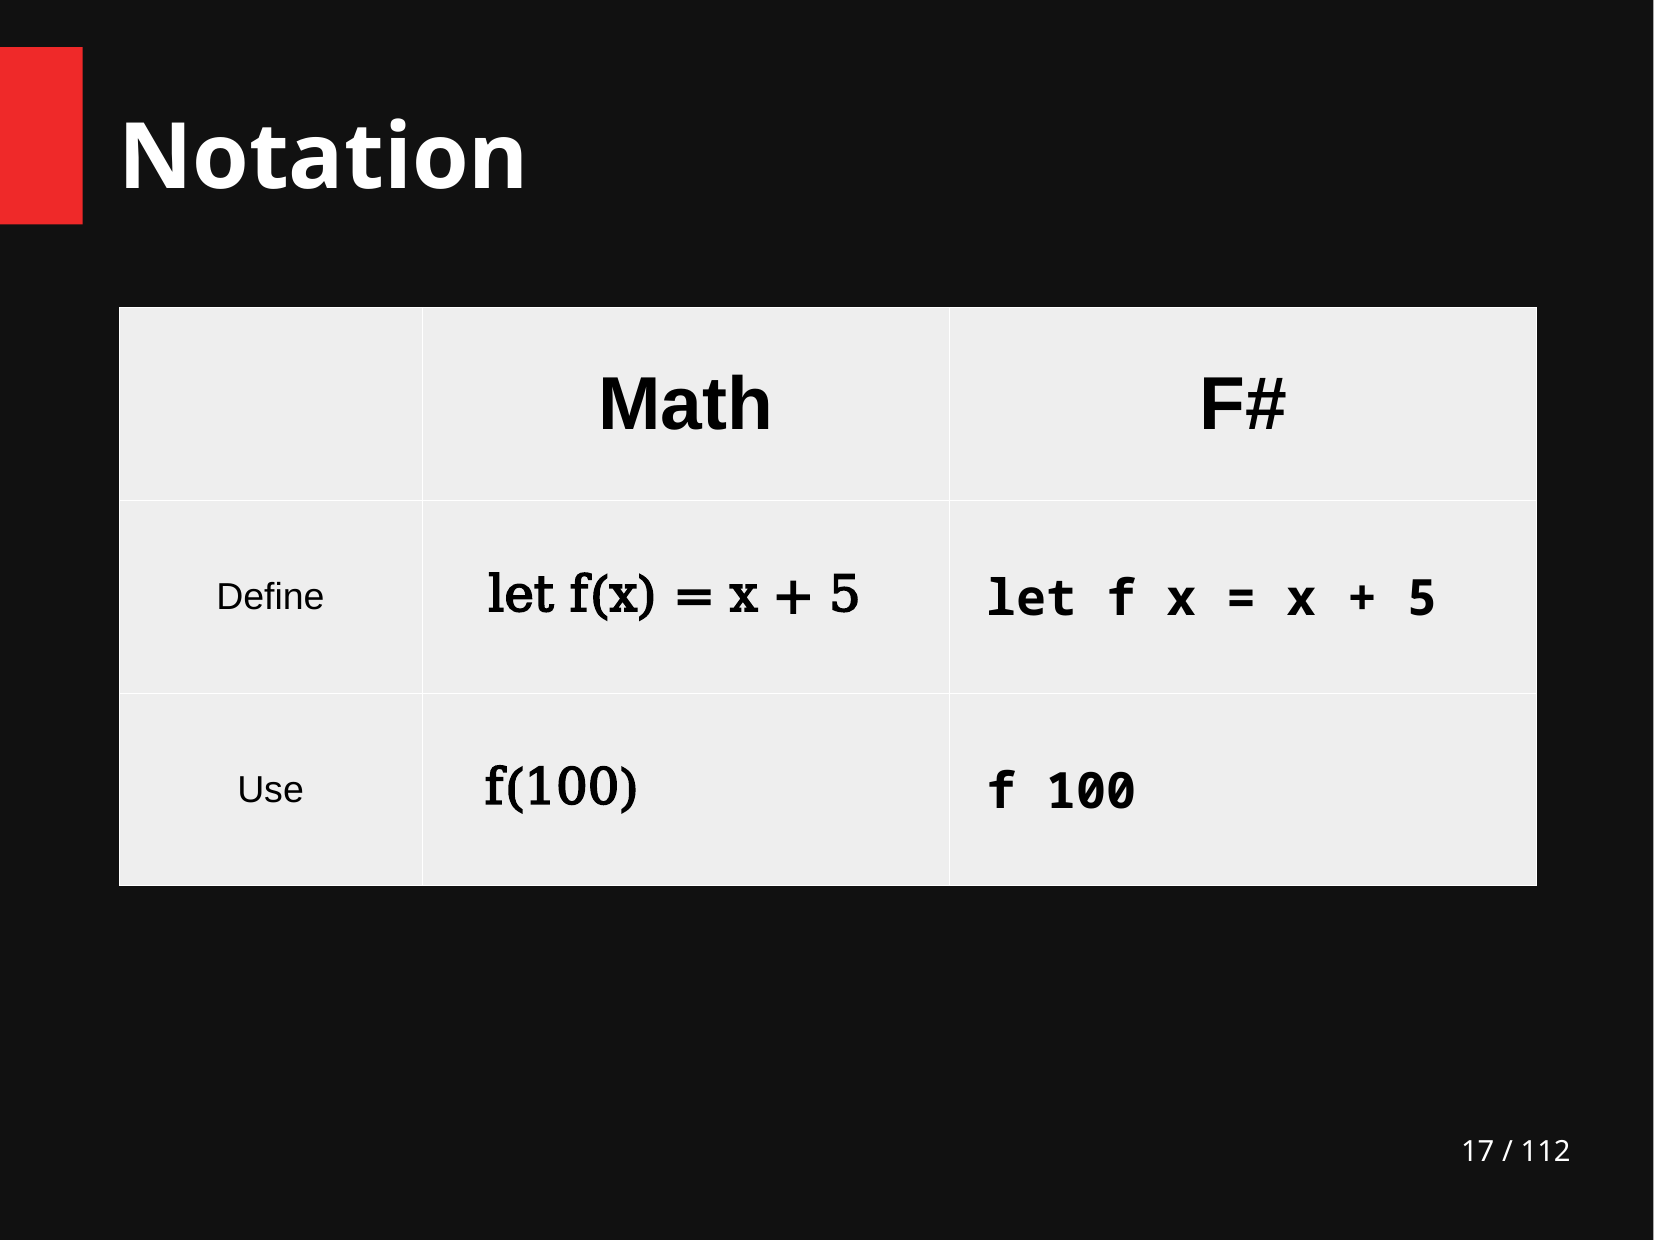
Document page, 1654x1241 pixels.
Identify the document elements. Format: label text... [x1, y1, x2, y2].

table_cell Use [120, 694, 422, 885]
table_cell let f(x) = x + 5 [423, 501, 949, 693]
title Notation [118, 49, 1571, 257]
table_cell f 100 [950, 694, 1536, 885]
table_cell f(100) [423, 694, 949, 885]
table_cell let f x = x + 5 [950, 501, 1536, 693]
table_cell Define [120, 501, 422, 693]
table_header Math [423, 308, 949, 500]
table_header F# [950, 308, 1536, 500]
table_header [120, 308, 422, 500]
